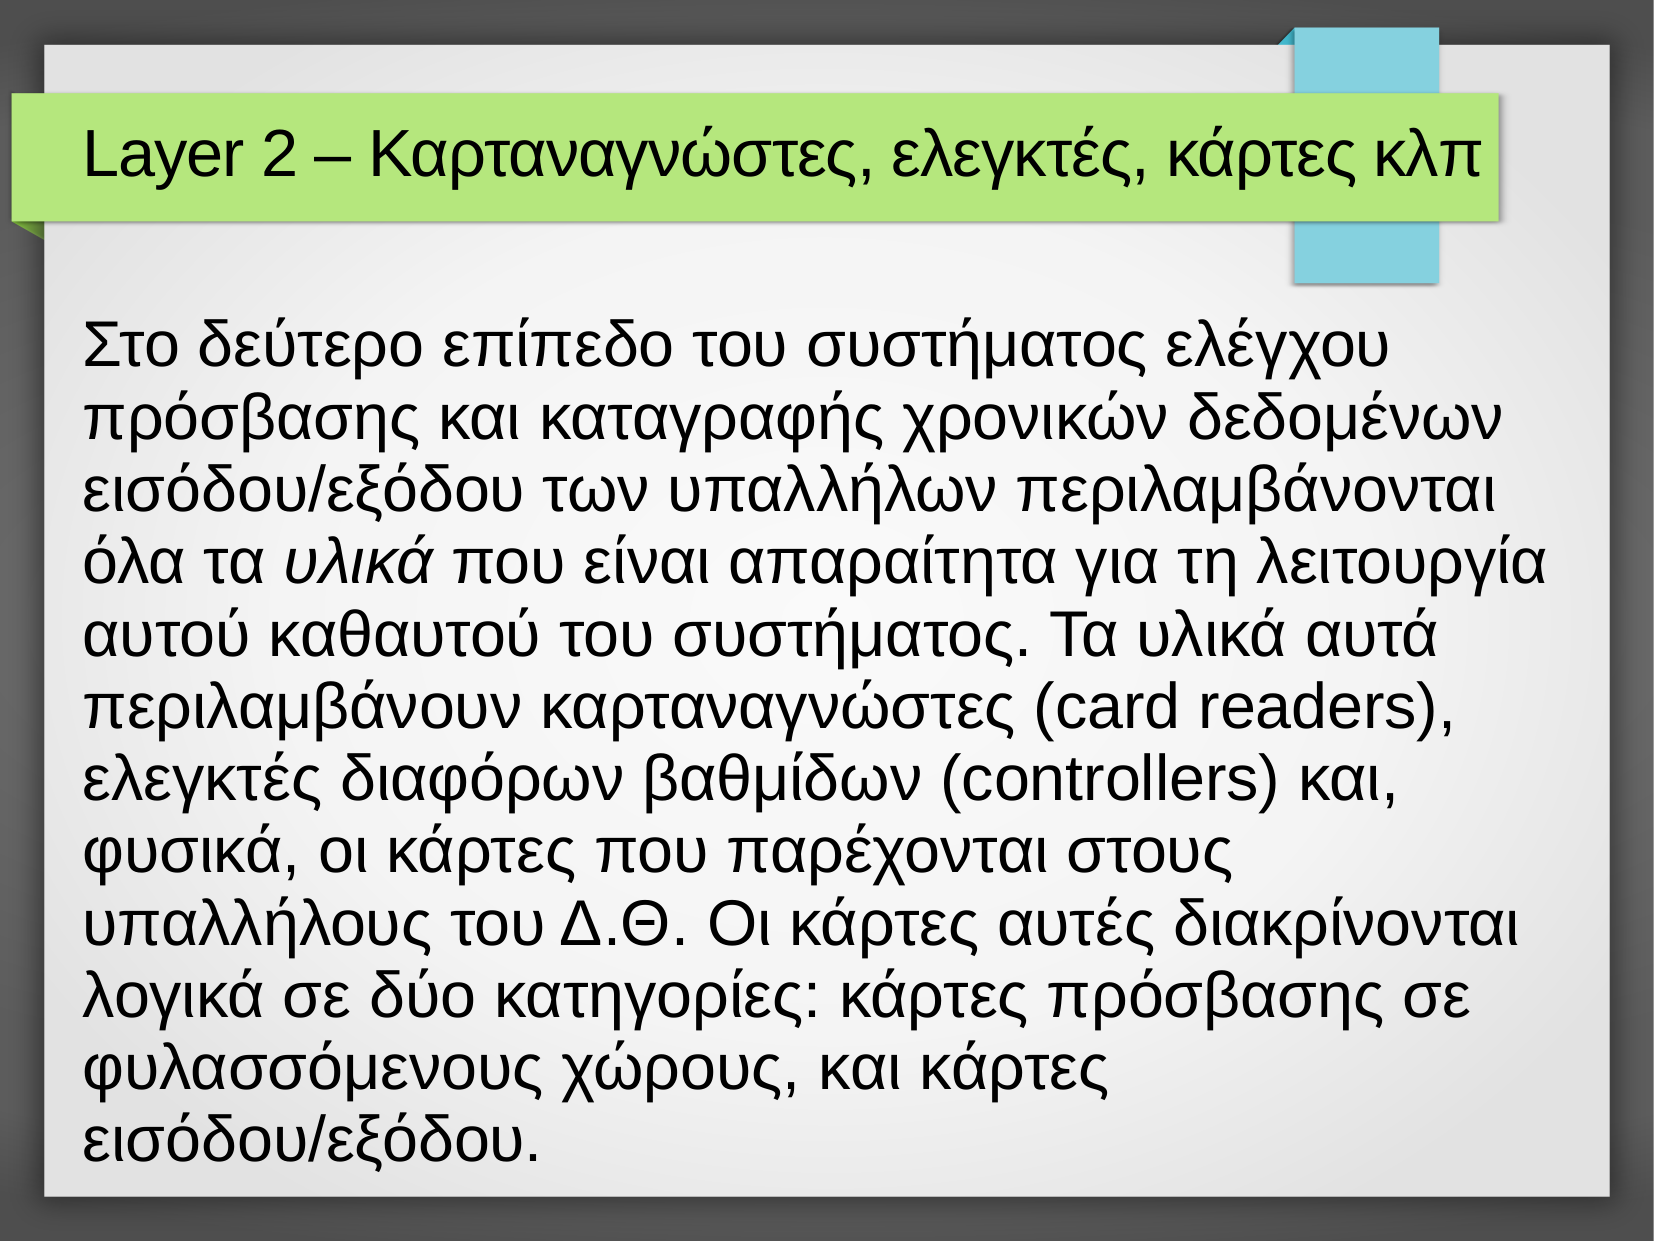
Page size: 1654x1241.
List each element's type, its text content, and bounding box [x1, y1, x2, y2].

picture [0, 0, 1654, 1241]
title Layer 2 ‒ Καρταναγνώστες, ελεγκτές, κάρτες κλπ [82, 74, 1531, 233]
subtitle Στο δεύτερο επίπεδο του συστήματος ελέγχου πρόσβασης και καταγραφής χρονικών δεδομένων εισόδου/εξόδου των υπαλλήλων περιλαμβάνονται όλα τα υλικά που είναι απαραίτητα για τη λειτουργία αυτού καθαυτού του συστήματος. Τα υλικά αυτά περιλαμβάνουν καρταναγνώστες (card readers), ελεγκτές διαφόρων βαθμίδων (controllers) και, φυσικά, οι κάρτες που παρέχονται στους υπαλλήλους του Δ.Θ. Οι κάρτες αυτές διακρίνονται λογικά σε δύο κατηγορίες: κάρτες πρόσβασης σε φυλασσόμενους χώρους, και κάρτες εισόδου/εξόδου. [82, 299, 1571, 1186]
